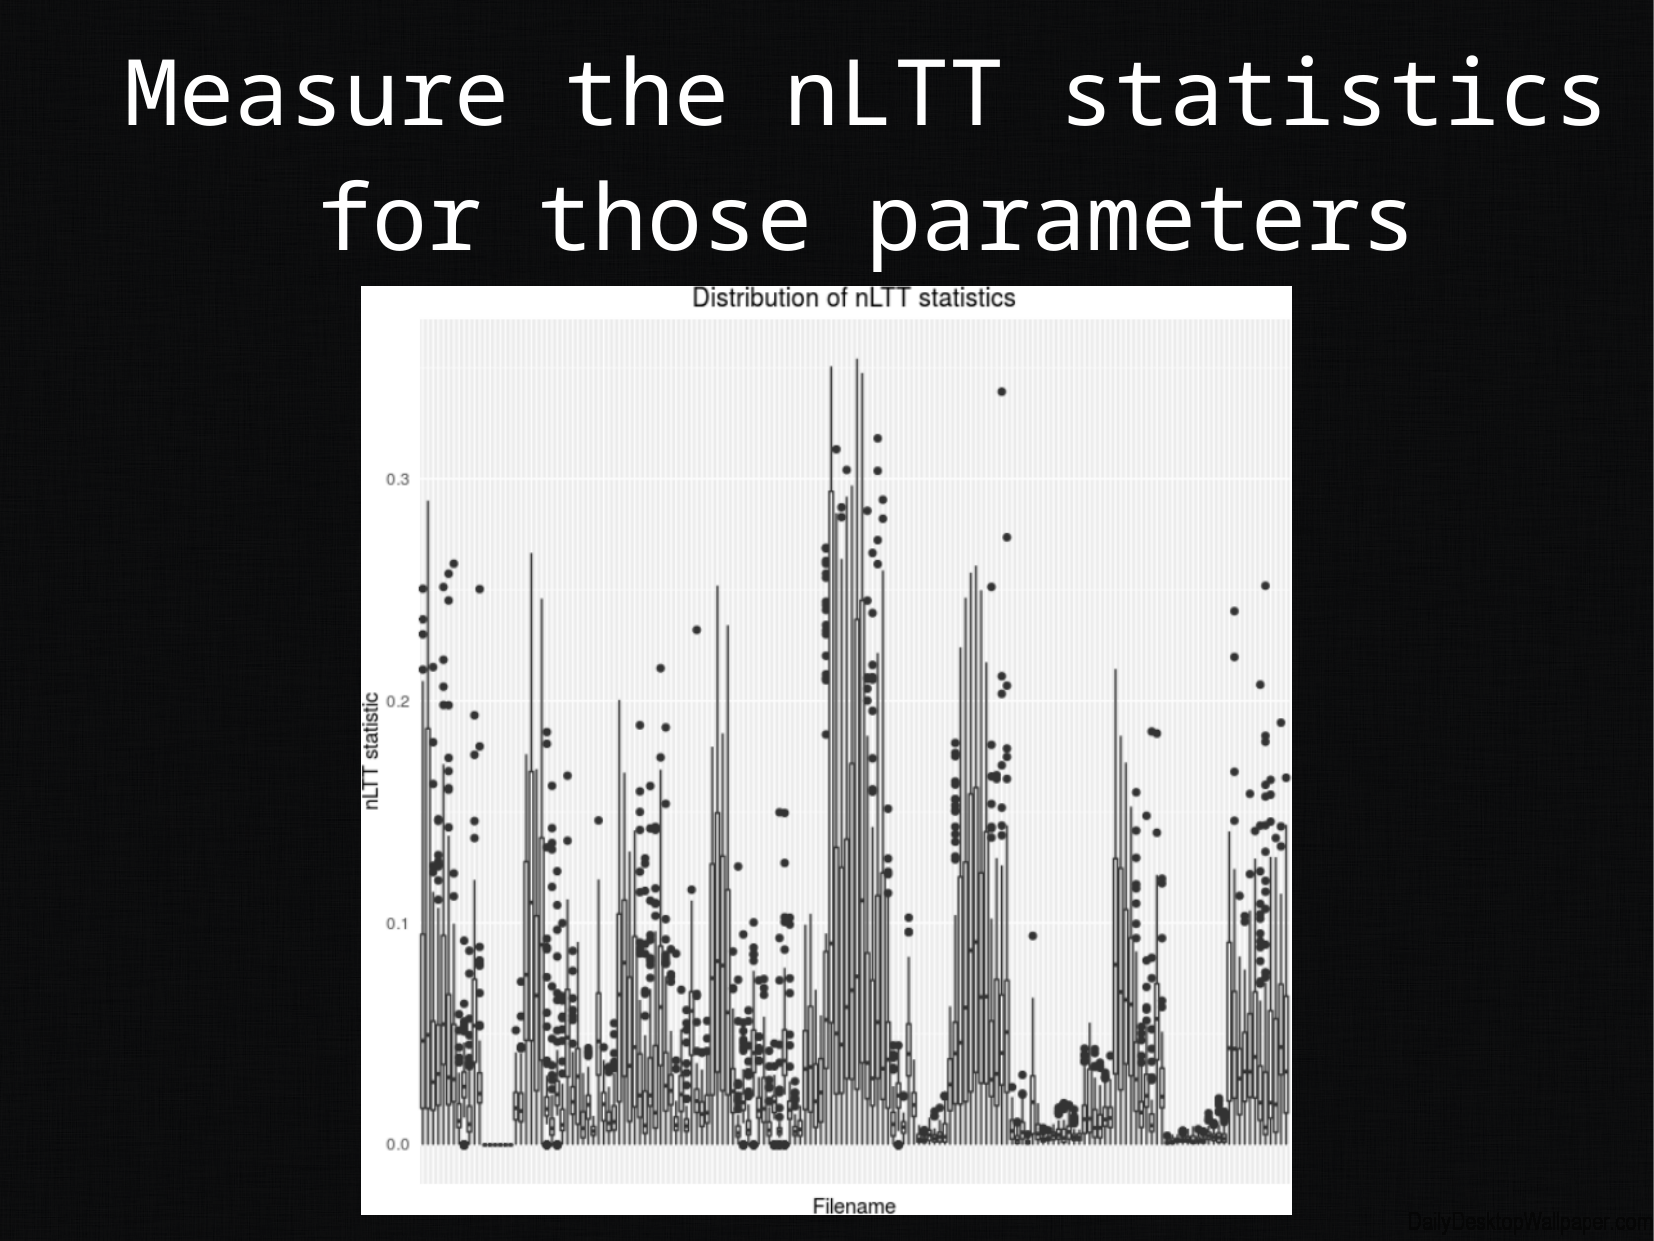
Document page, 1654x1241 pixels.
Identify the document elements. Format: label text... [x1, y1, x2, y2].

picture [0, 0, 1654, 1241]
title Measure the nLTT statistics for those parameters [45, 0, 1654, 308]
